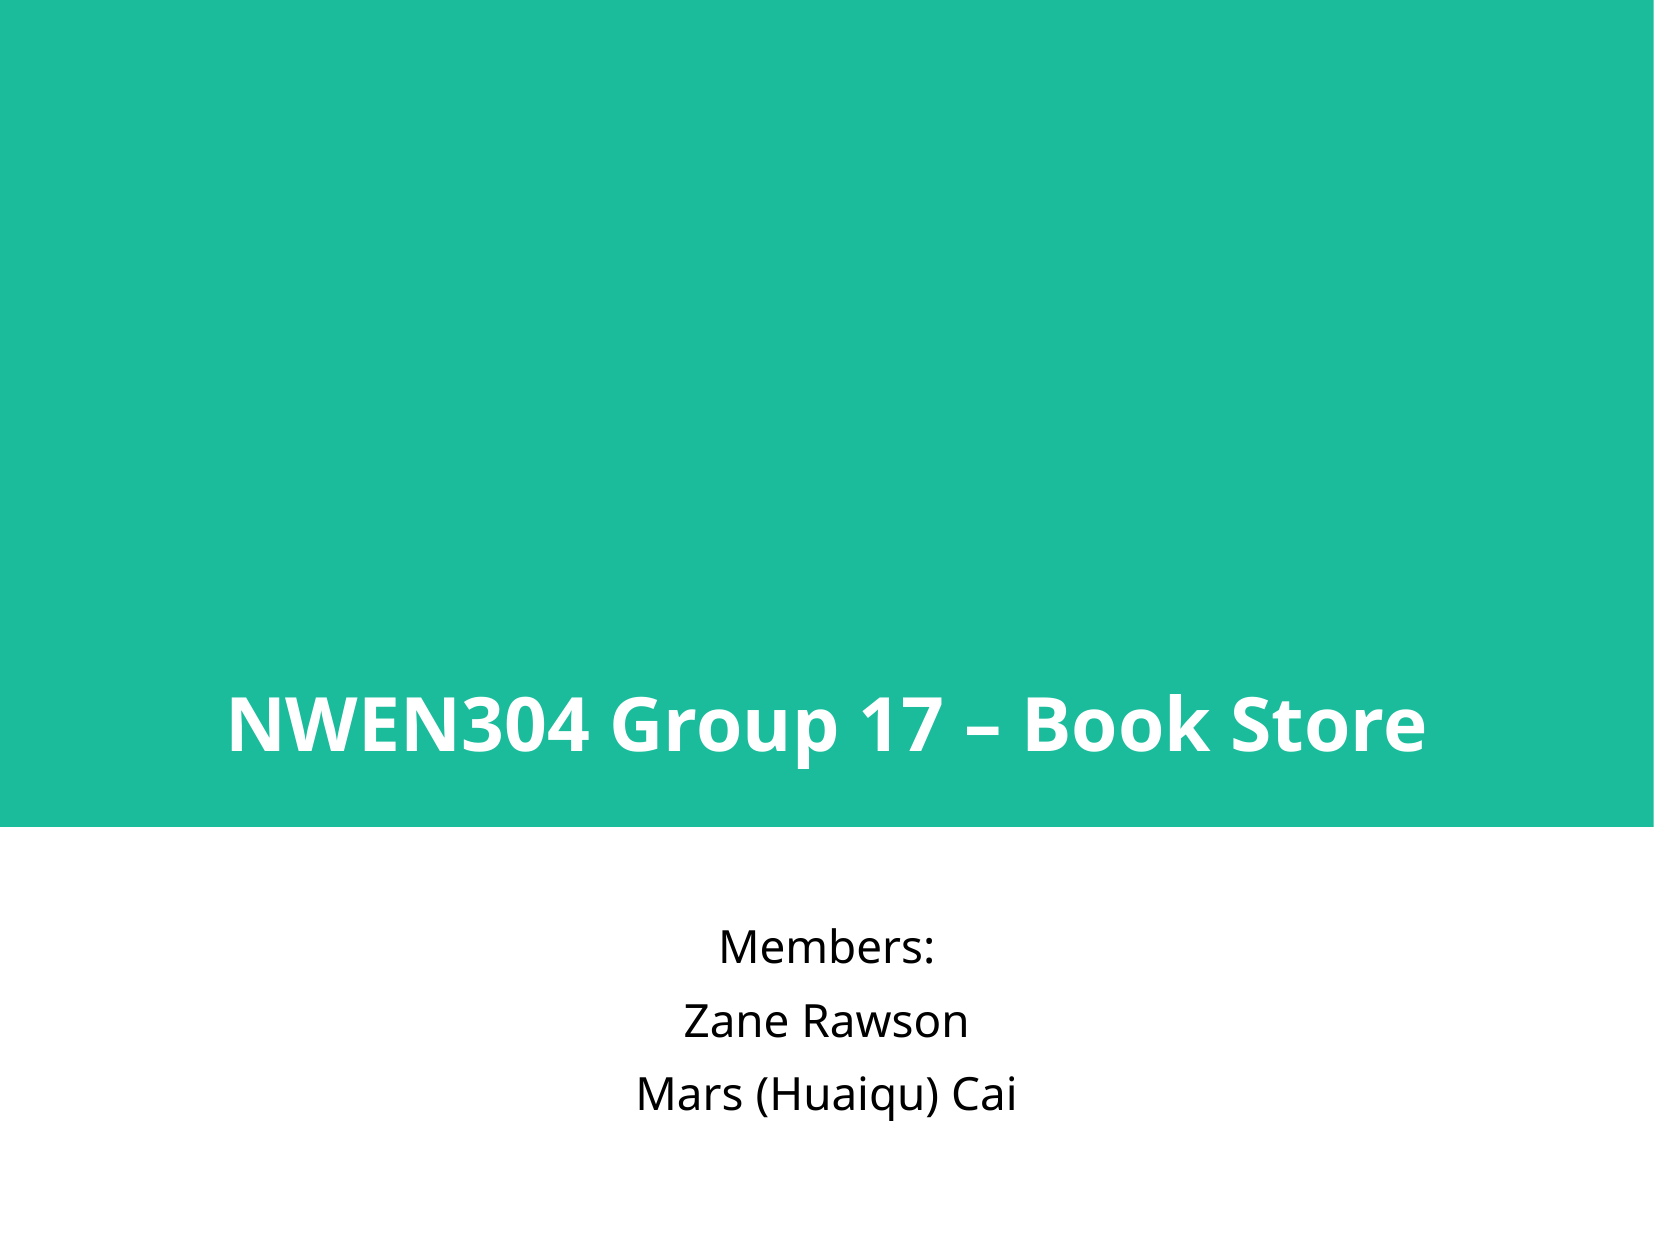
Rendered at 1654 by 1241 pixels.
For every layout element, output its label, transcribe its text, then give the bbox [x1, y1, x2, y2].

title NWEN304 Group 17 – Book Store [59, 620, 1595, 778]
subtitle Members: Zane Rawson Mars (Huaiqu) Cai [59, 916, 1595, 1121]
